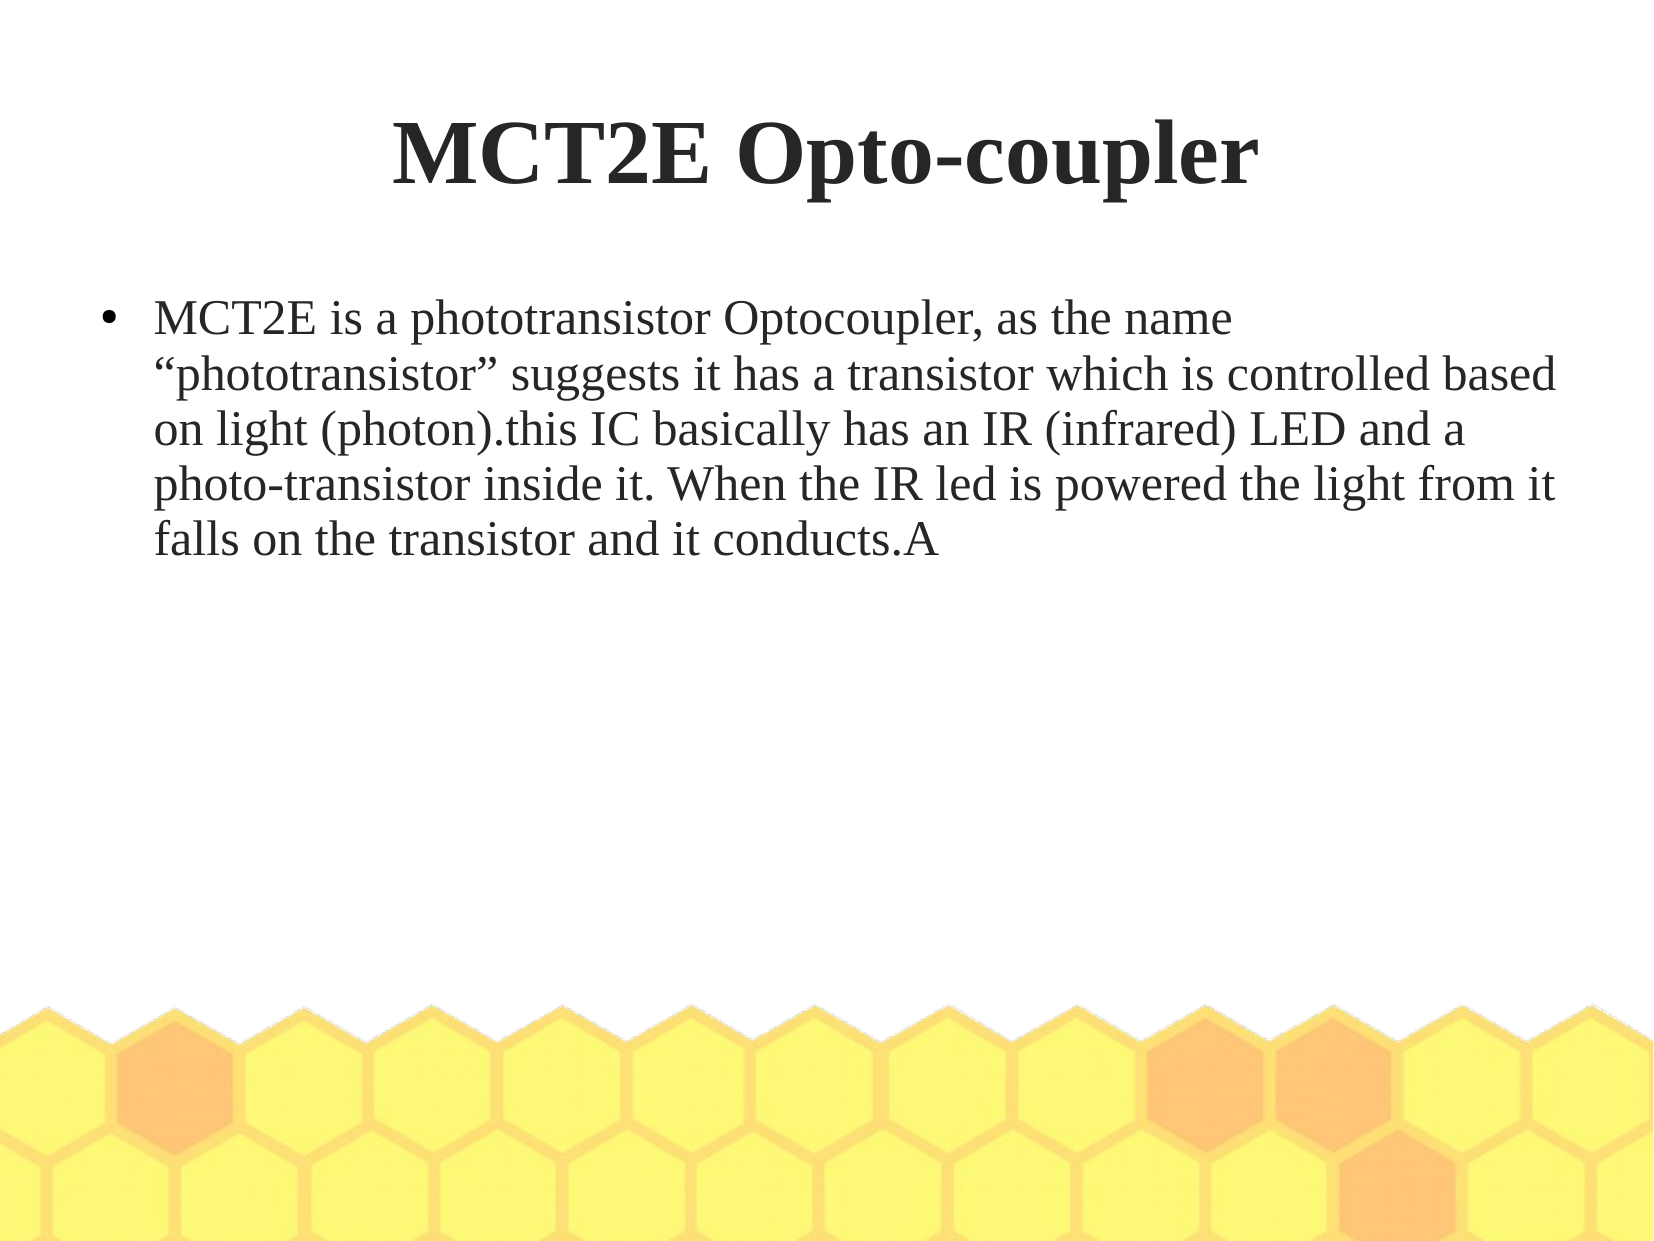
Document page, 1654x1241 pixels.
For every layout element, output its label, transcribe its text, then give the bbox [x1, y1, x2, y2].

picture [0, 1001, 1654, 1241]
list MCT2E is a phototransistor Optocoupler, as the name “phototransistor” suggests it has a transistor which is controlled based on light (photon).this IC basically has an IR (infrared) LED and a photo-transistor inside it. When the IR led is powered the light from it falls on the transistor and it conducts.A [82, 290, 1571, 1010]
title MCT2E Opto-coupler [82, 49, 1571, 257]
